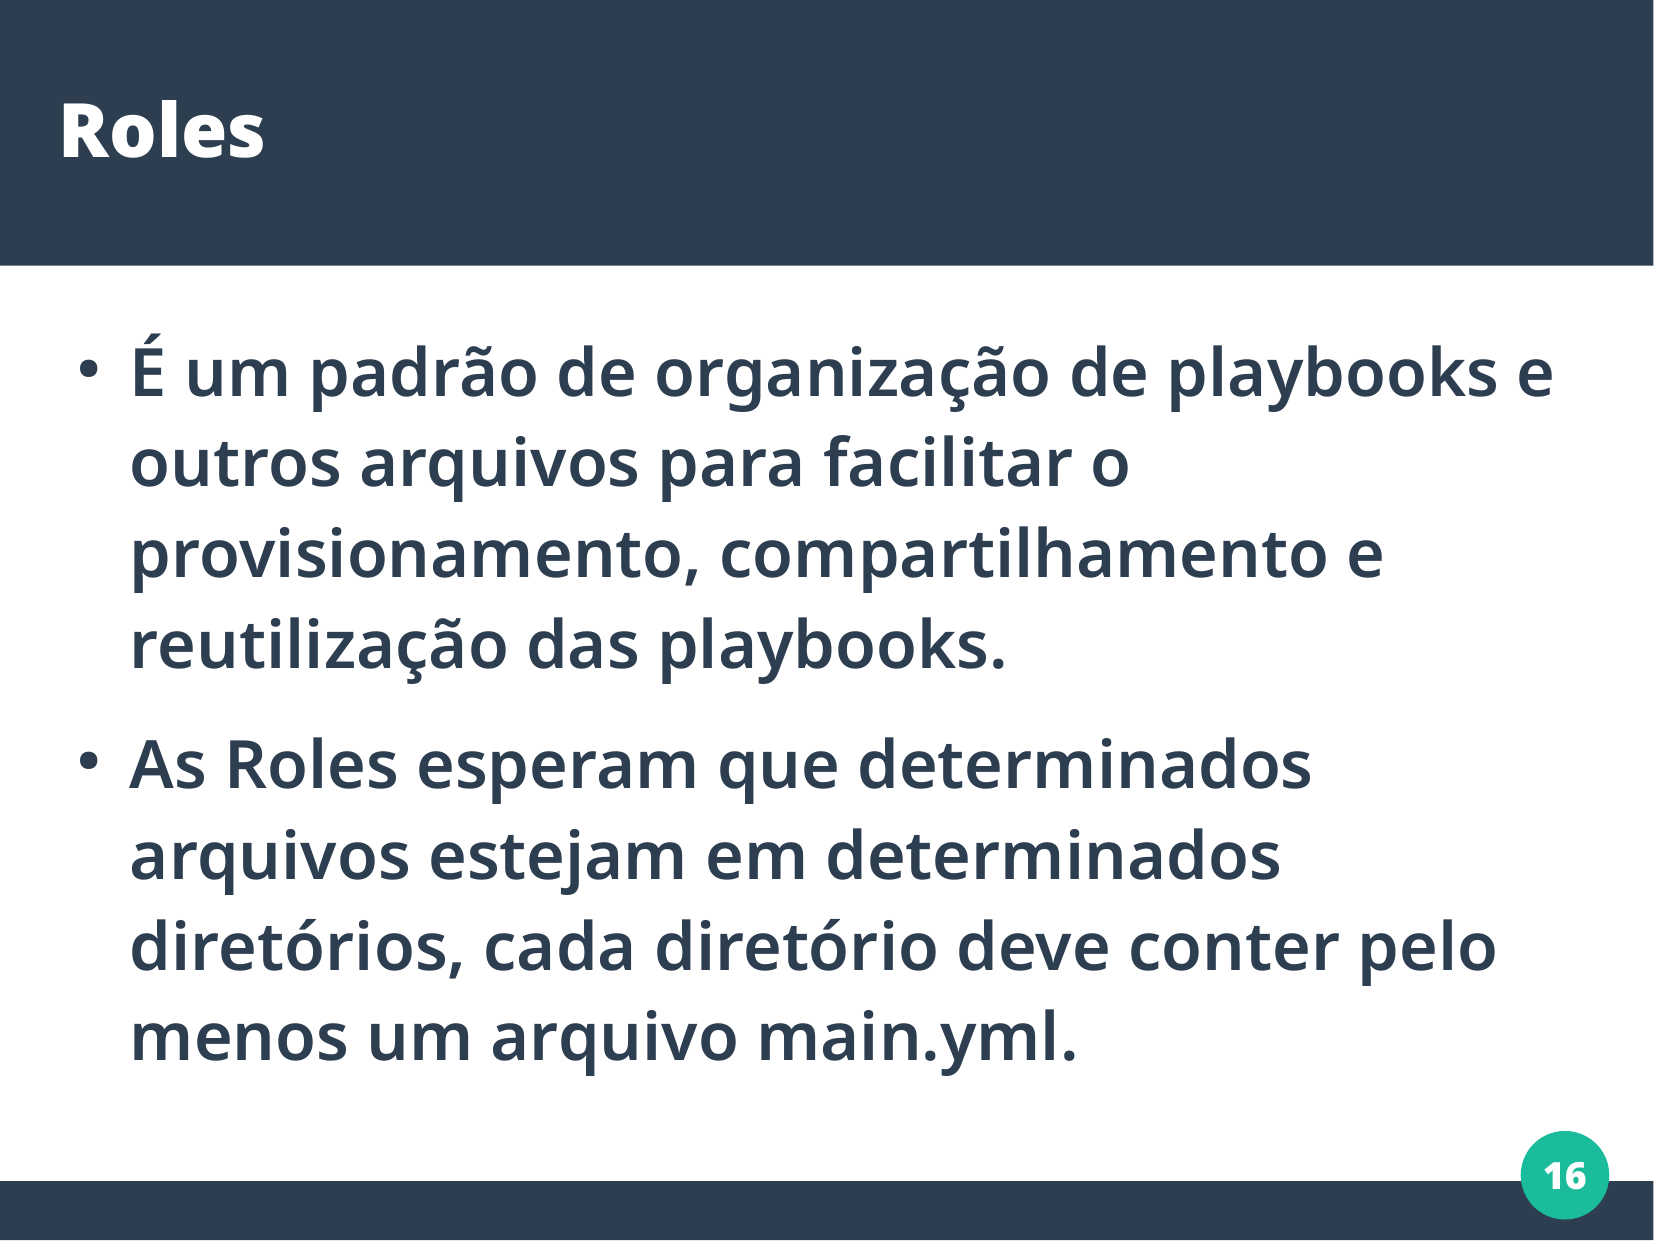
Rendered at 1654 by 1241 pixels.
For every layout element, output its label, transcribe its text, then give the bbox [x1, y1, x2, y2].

list É um padrão de organização de playbooks e outros arquivos para facilitar o provisionamento, compartilhamento e reutilização das playbooks. As Roles esperam que determinados arquivos estejam em determinados diretórios, cada diretório deve conter pelo menos um arquivo main.yml. [59, 324, 1595, 1152]
title Roles [59, 49, 1595, 207]
